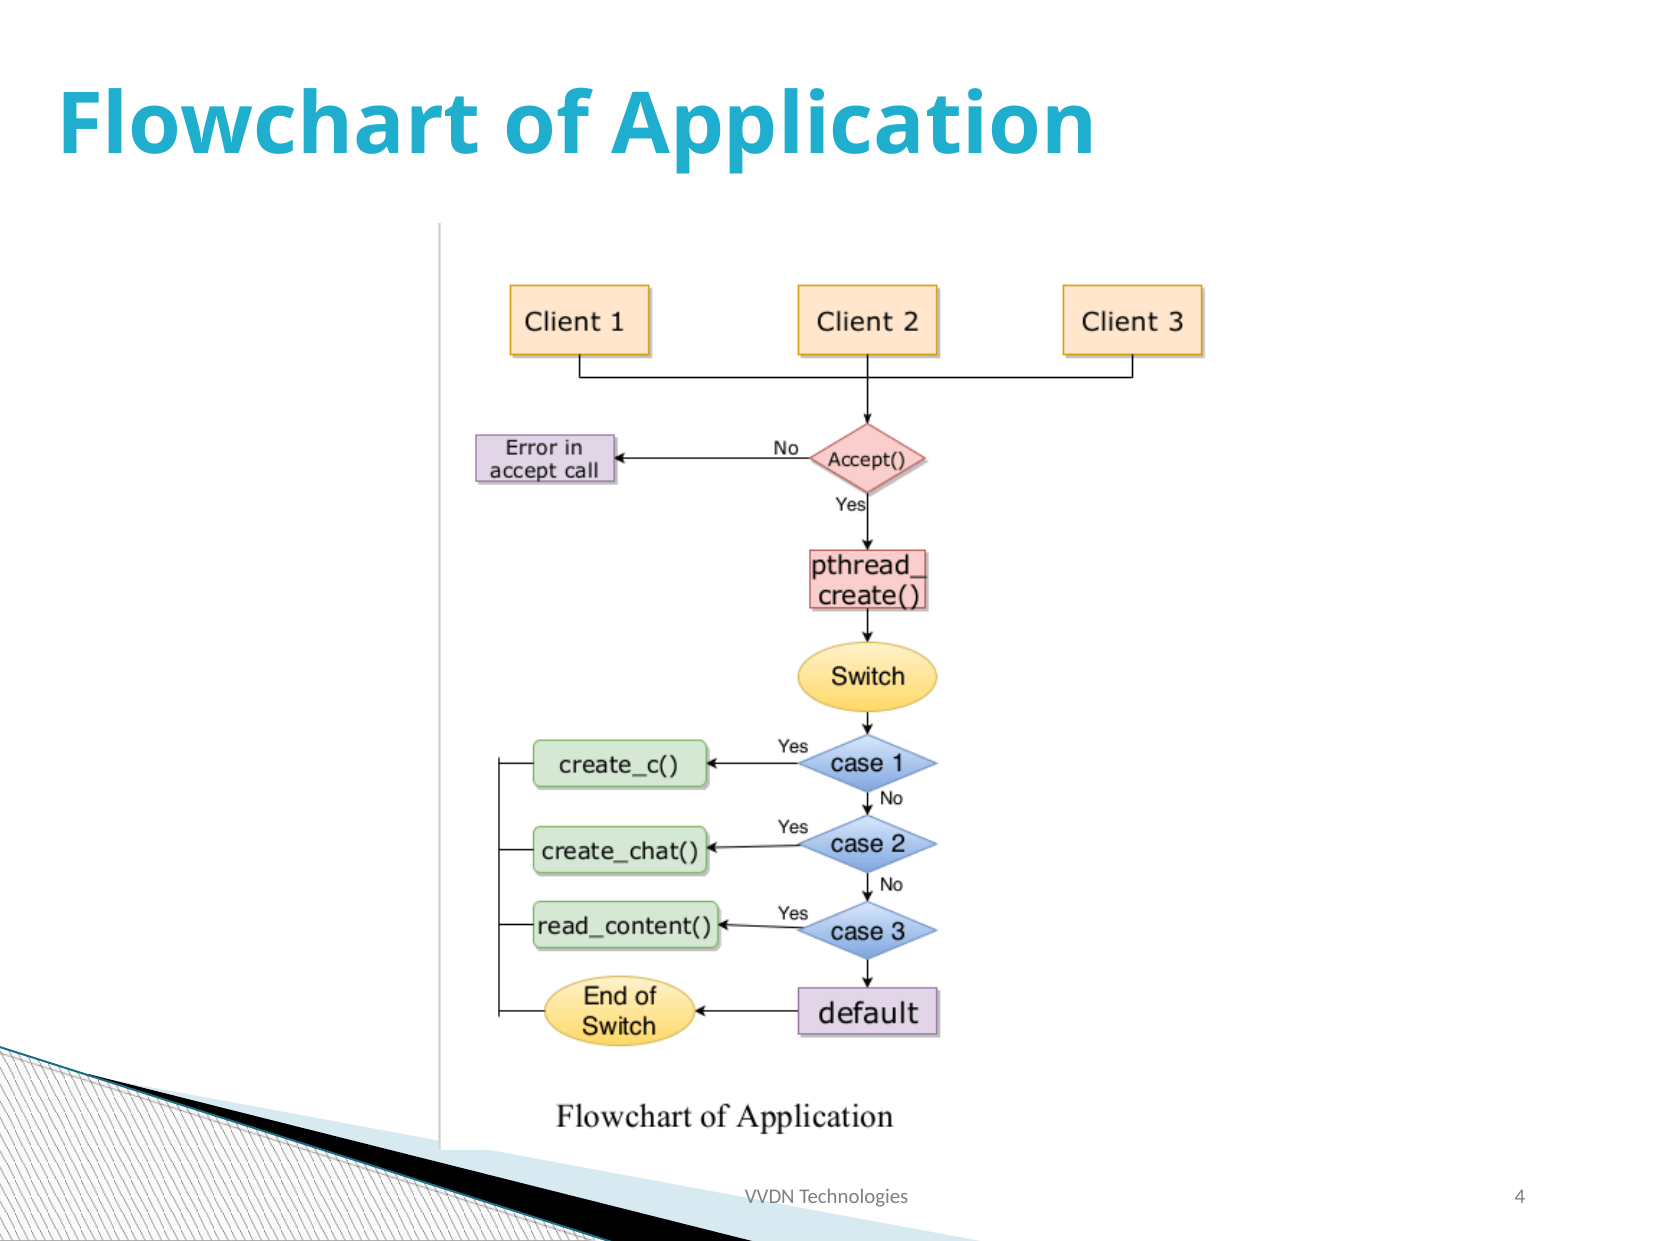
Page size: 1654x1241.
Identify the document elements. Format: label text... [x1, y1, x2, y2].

picture [0, 1049, 602, 1241]
picture [298, 195, 1422, 1150]
slide_number <number> [1167, 1149, 1540, 1216]
footer VVDN Technologies [547, 1150, 1106, 1216]
title Flowchart of Application [41, 55, 1189, 185]
